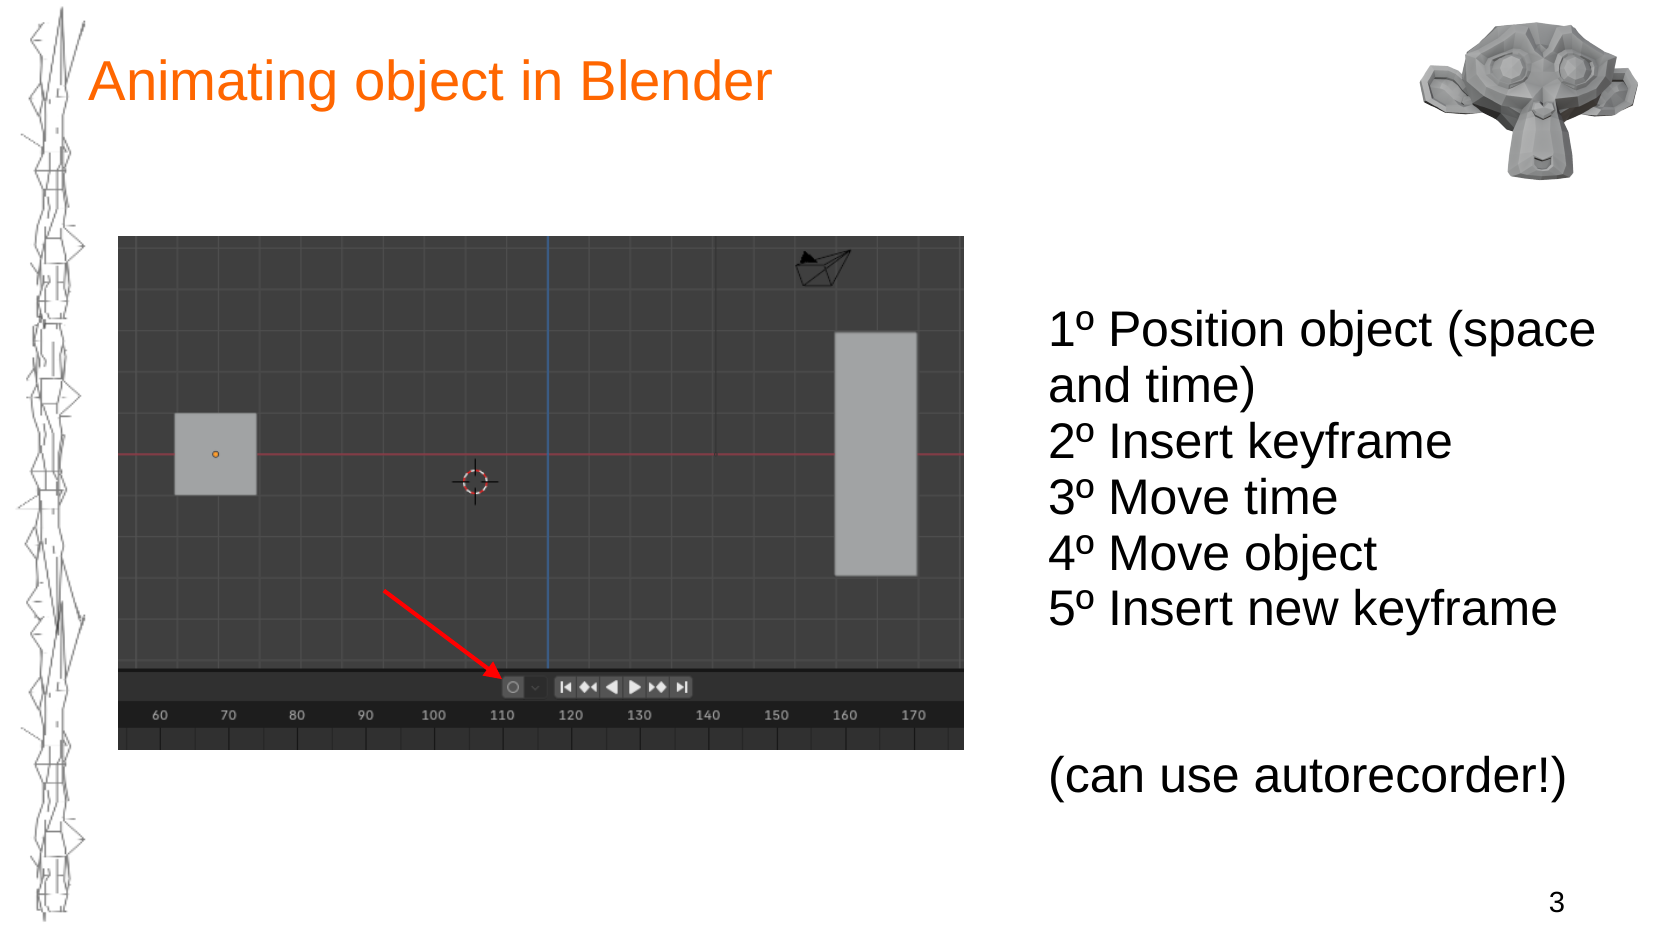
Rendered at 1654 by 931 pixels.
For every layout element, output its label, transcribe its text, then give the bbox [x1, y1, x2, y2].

picture [118, 236, 964, 750]
picture [1411, 11, 1645, 189]
title Animating object in Blender [88, 29, 1447, 133]
text_box 1º Position object (space and time) 2º Insert keyframe 3º Move time 4º Move object 5º Insert new keyframe (can use autorecorder!) [1033, 294, 1625, 562]
